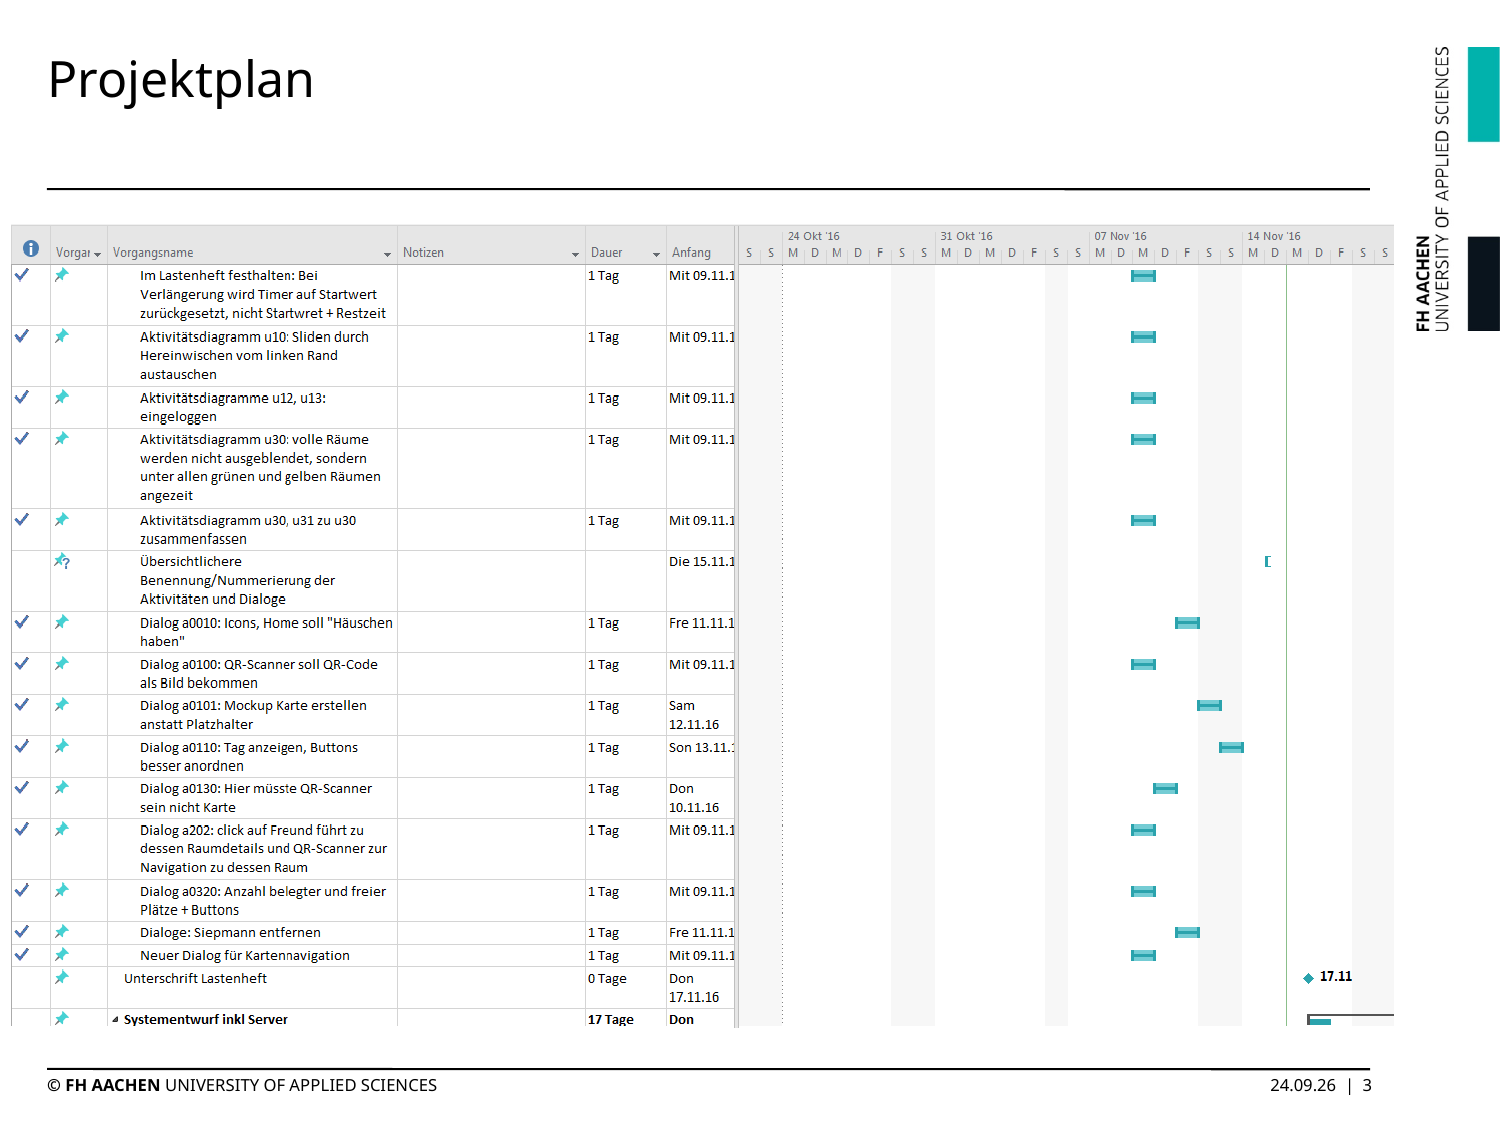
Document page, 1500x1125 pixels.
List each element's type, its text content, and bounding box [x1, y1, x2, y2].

picture [1404, 47, 1500, 331]
title Projektplan [47, 47, 1370, 130]
picture [11, 224, 1394, 1028]
